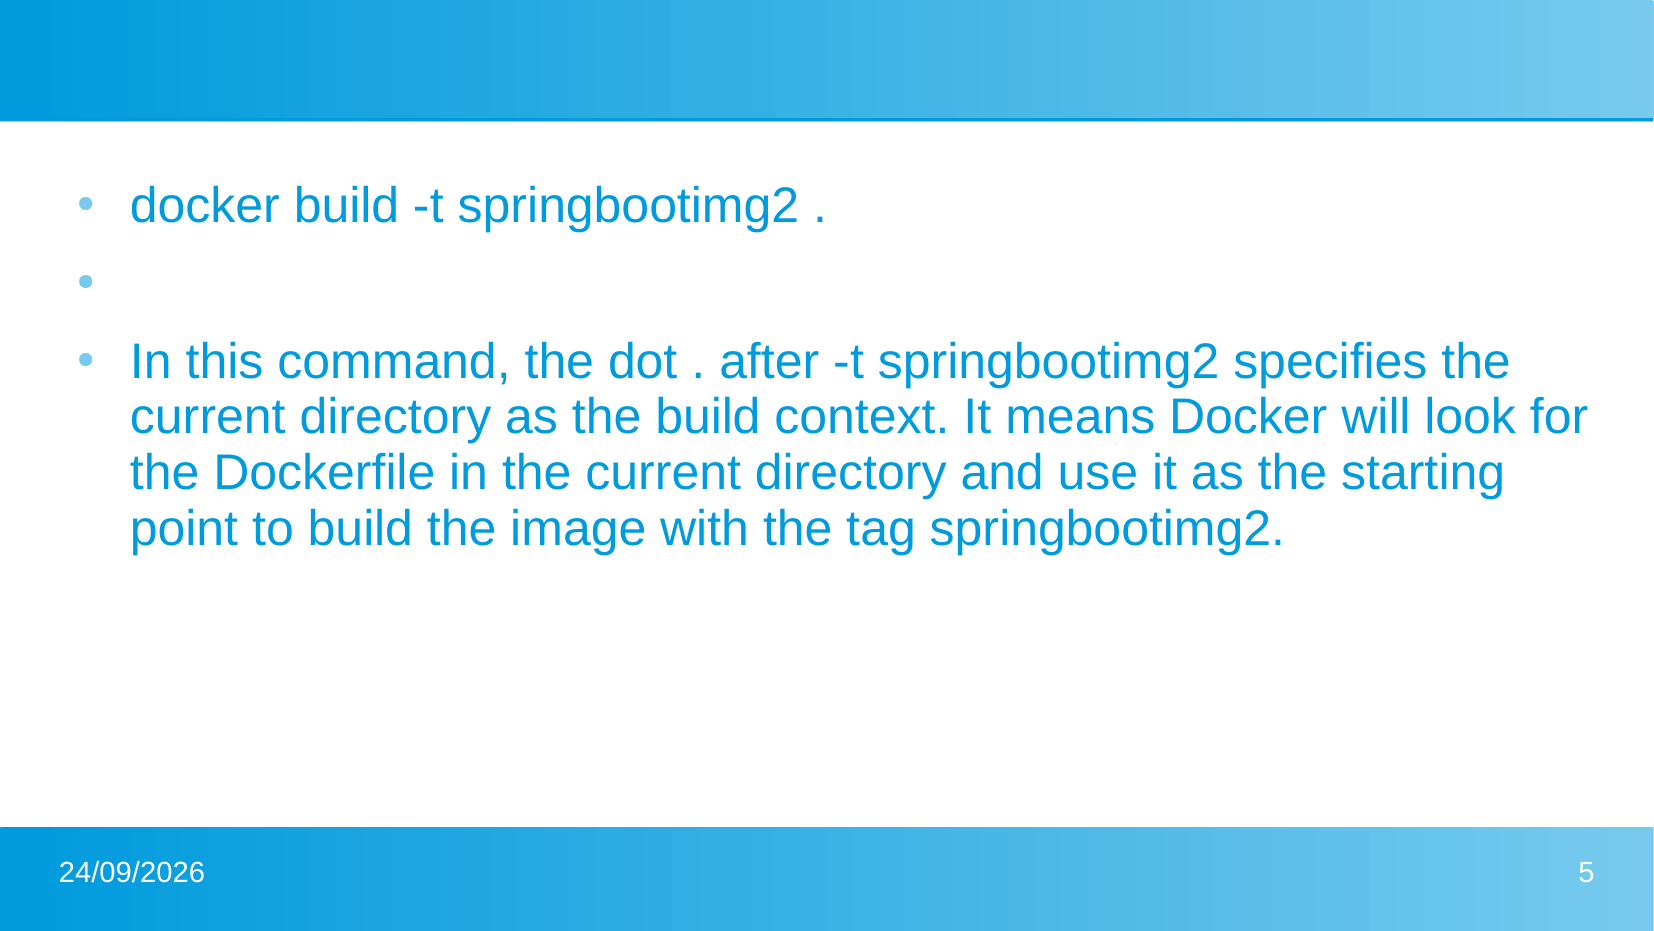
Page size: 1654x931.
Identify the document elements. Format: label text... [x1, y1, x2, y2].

list docker build -t springbootimg2 . In this command, the dot . after -t springbootimg2 specifies the current directory as the build context. It means Docker will look for the Dockerfile in the current directory and use it as the starting point to build the image with the tag springbootimg2. [59, 177, 1595, 768]
